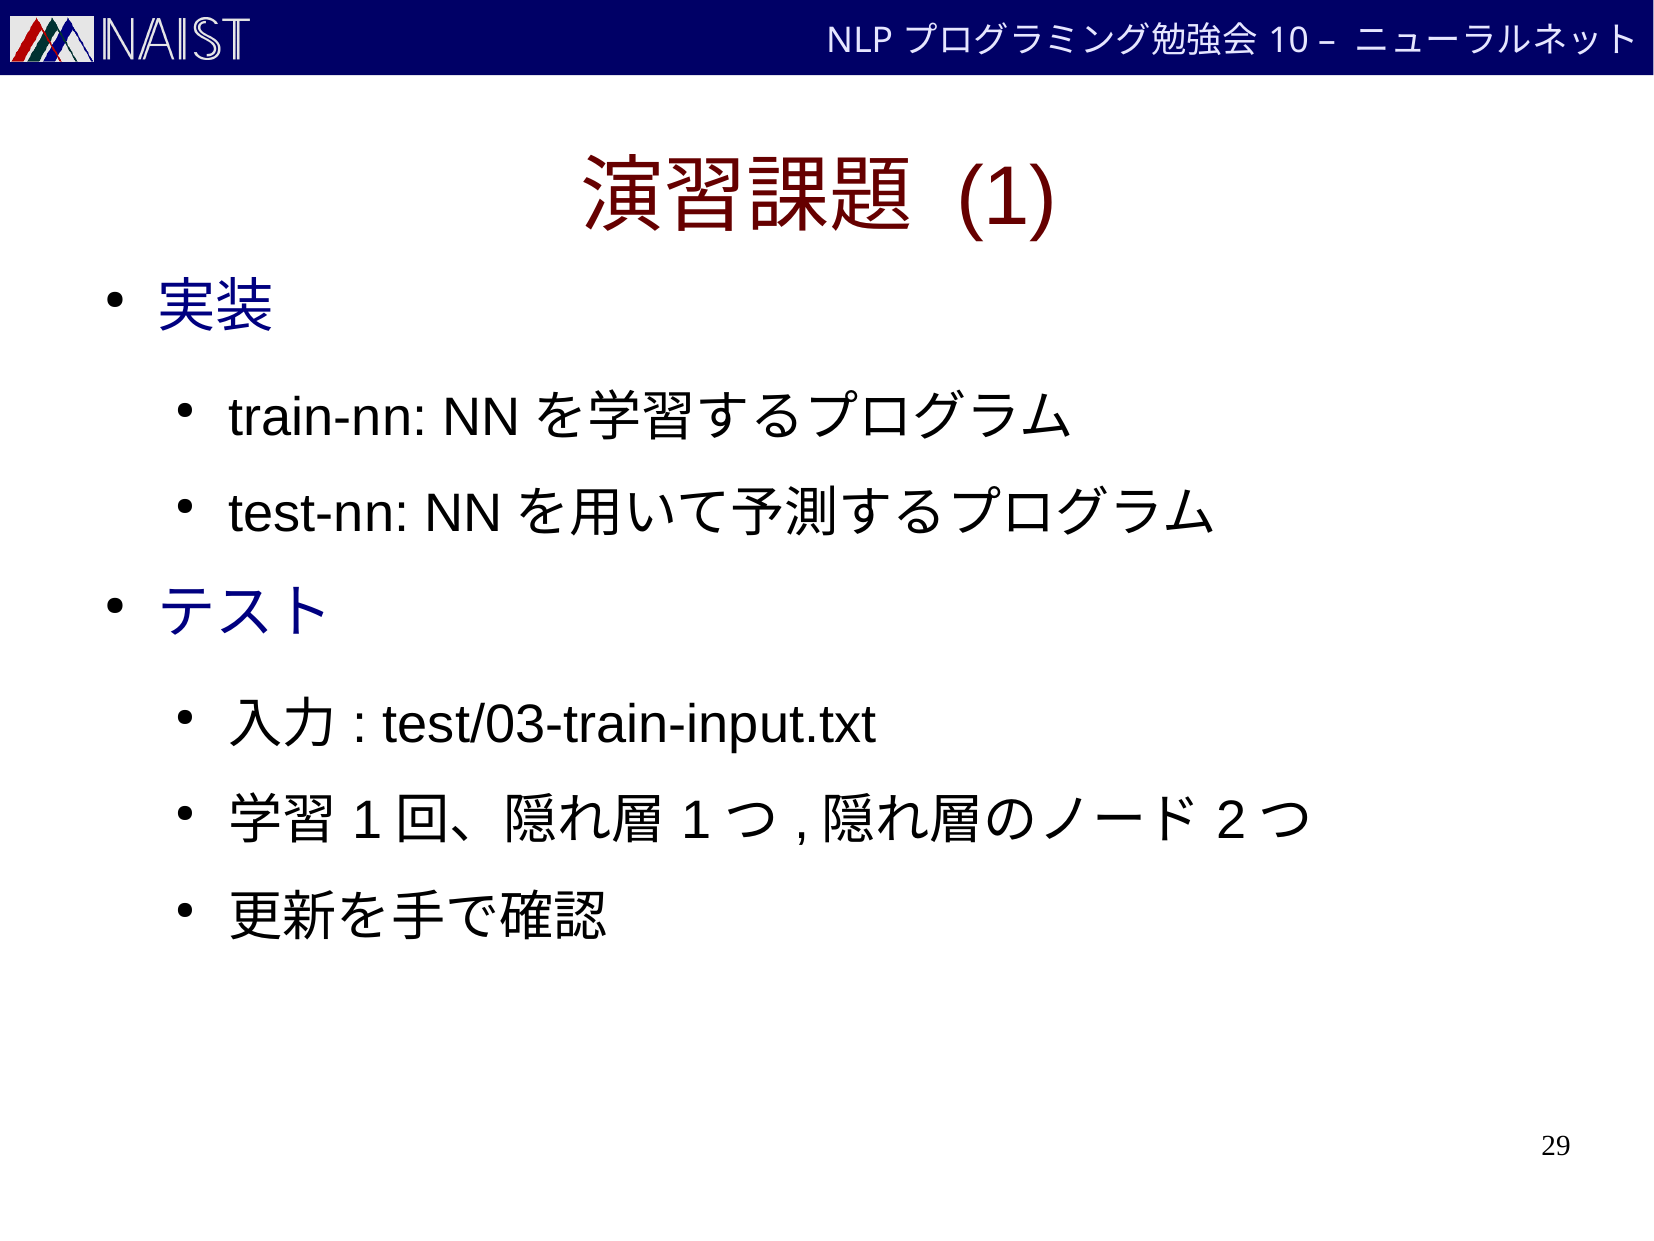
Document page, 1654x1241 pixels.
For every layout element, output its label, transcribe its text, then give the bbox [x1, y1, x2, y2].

picture [10, 16, 94, 62]
picture [102, 17, 251, 60]
title 演習課題 (1) [75, 92, 1564, 285]
list 実装 train-nn: NNを学習するプログラム test-nn: NNを用いて予測するプログラム テスト 入力: test/03-train-input.txt 学習1回、隠れ層1つ,隠れ層のノード2つ 更新を手で確認 [86, 258, 1576, 1078]
